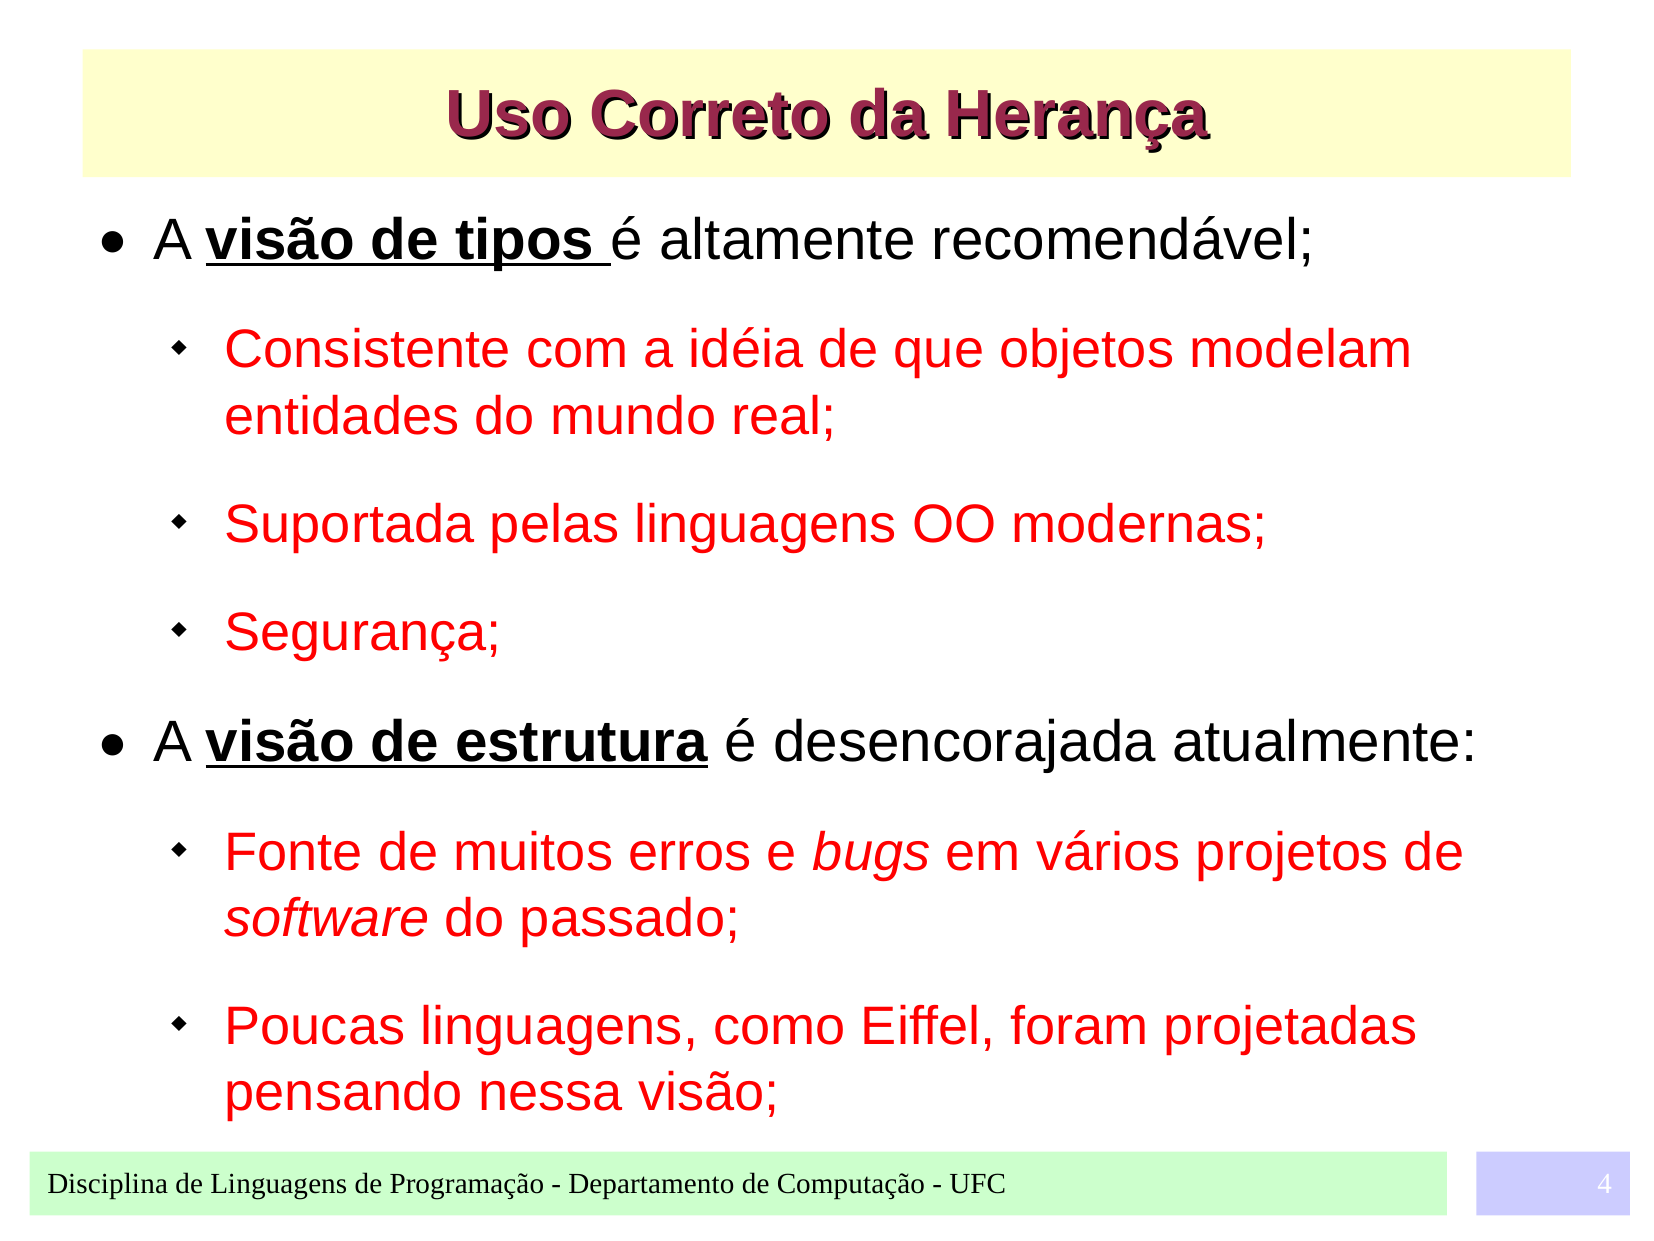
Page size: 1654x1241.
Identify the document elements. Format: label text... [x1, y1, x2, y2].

list A visão de tipos é altamente recomendável; Consistente com a idéia de que objetos modelam entidades do mundo real; Suportada pelas linguagens OO modernas; Segurança; A visão de estrutura é desencorajada atualmente: Fonte de muitos erros e bugs em vários projetos de software do passado; Poucas linguagens, como Eiffel, foram projetadas pensando nessa visão; [82, 206, 1571, 1152]
title Uso Correto da Herança [82, 49, 1571, 178]
